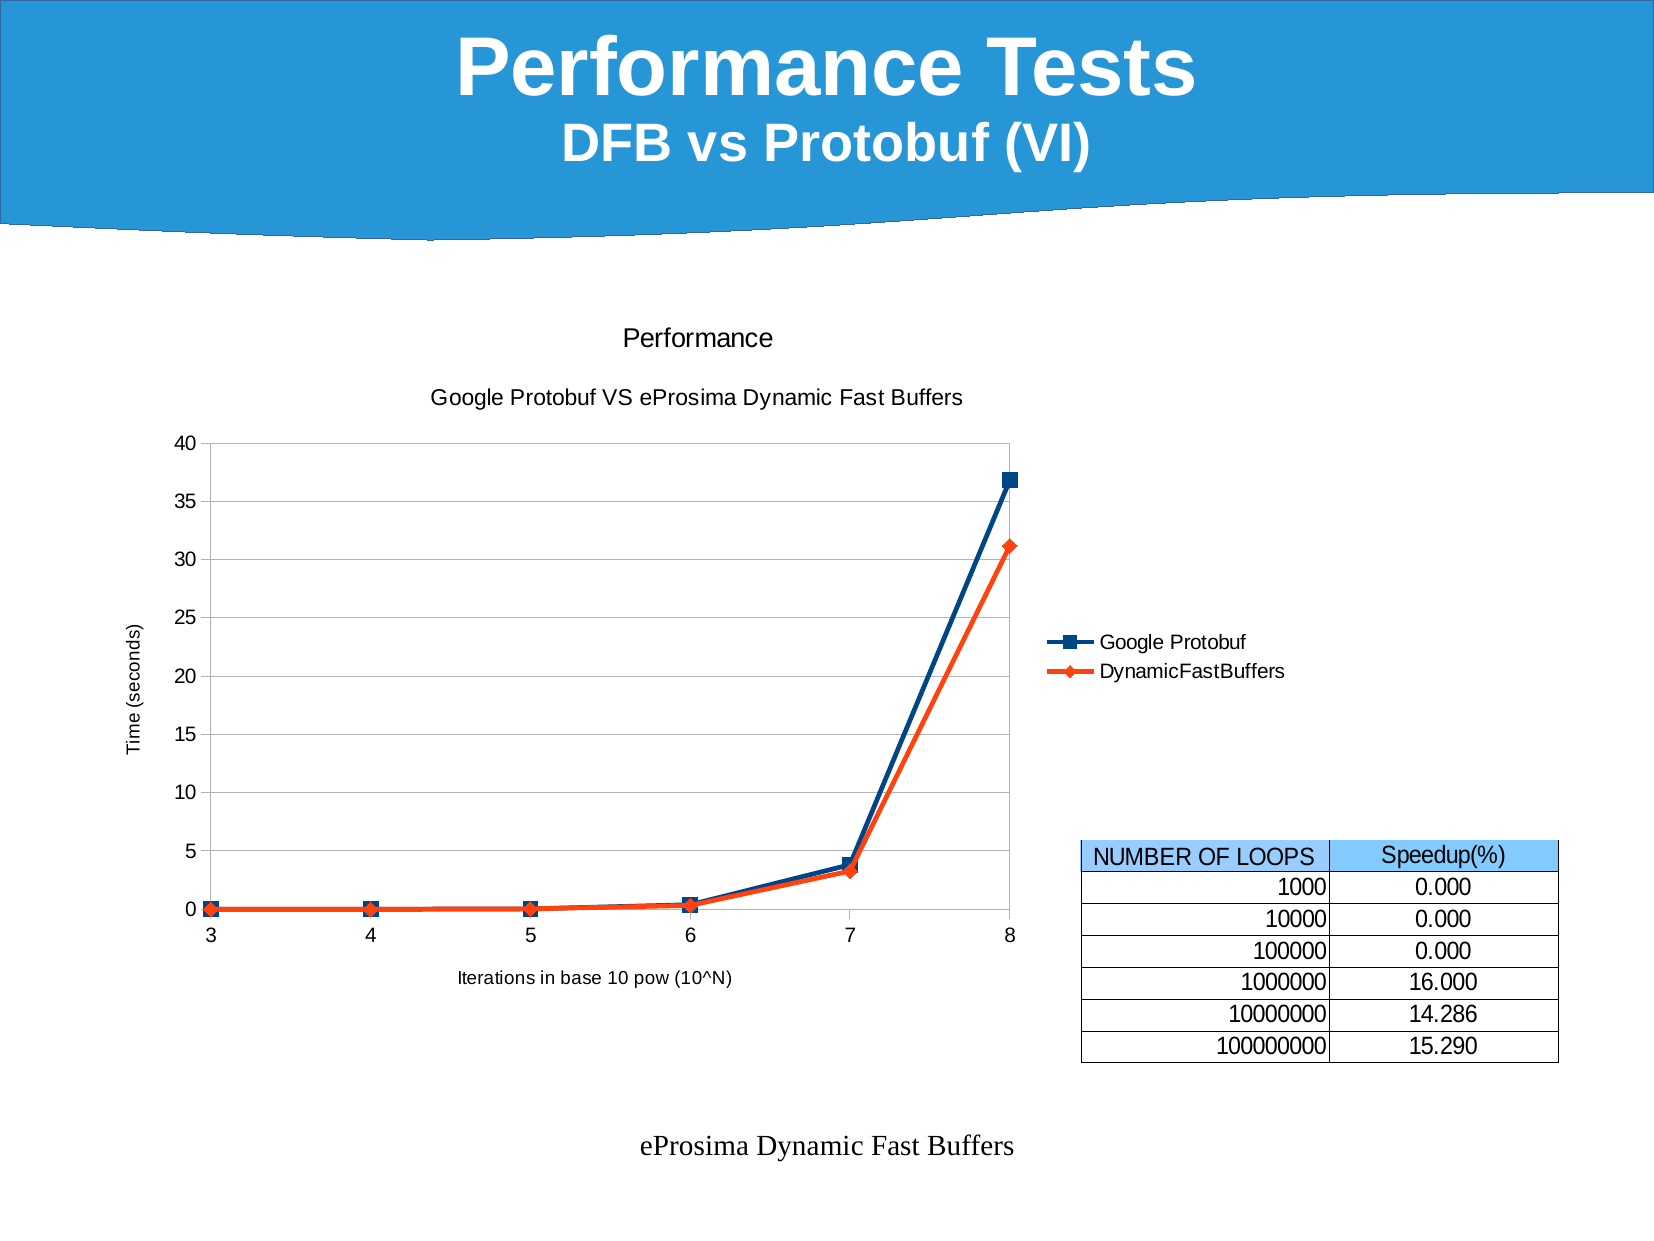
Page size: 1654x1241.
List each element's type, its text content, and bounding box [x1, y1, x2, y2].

text_box Performance Tests DFB vs Protobuf (VI) [0, 0, 1654, 241]
picture [1080, 840, 1561, 1066]
chart [90, 293, 1306, 1021]
